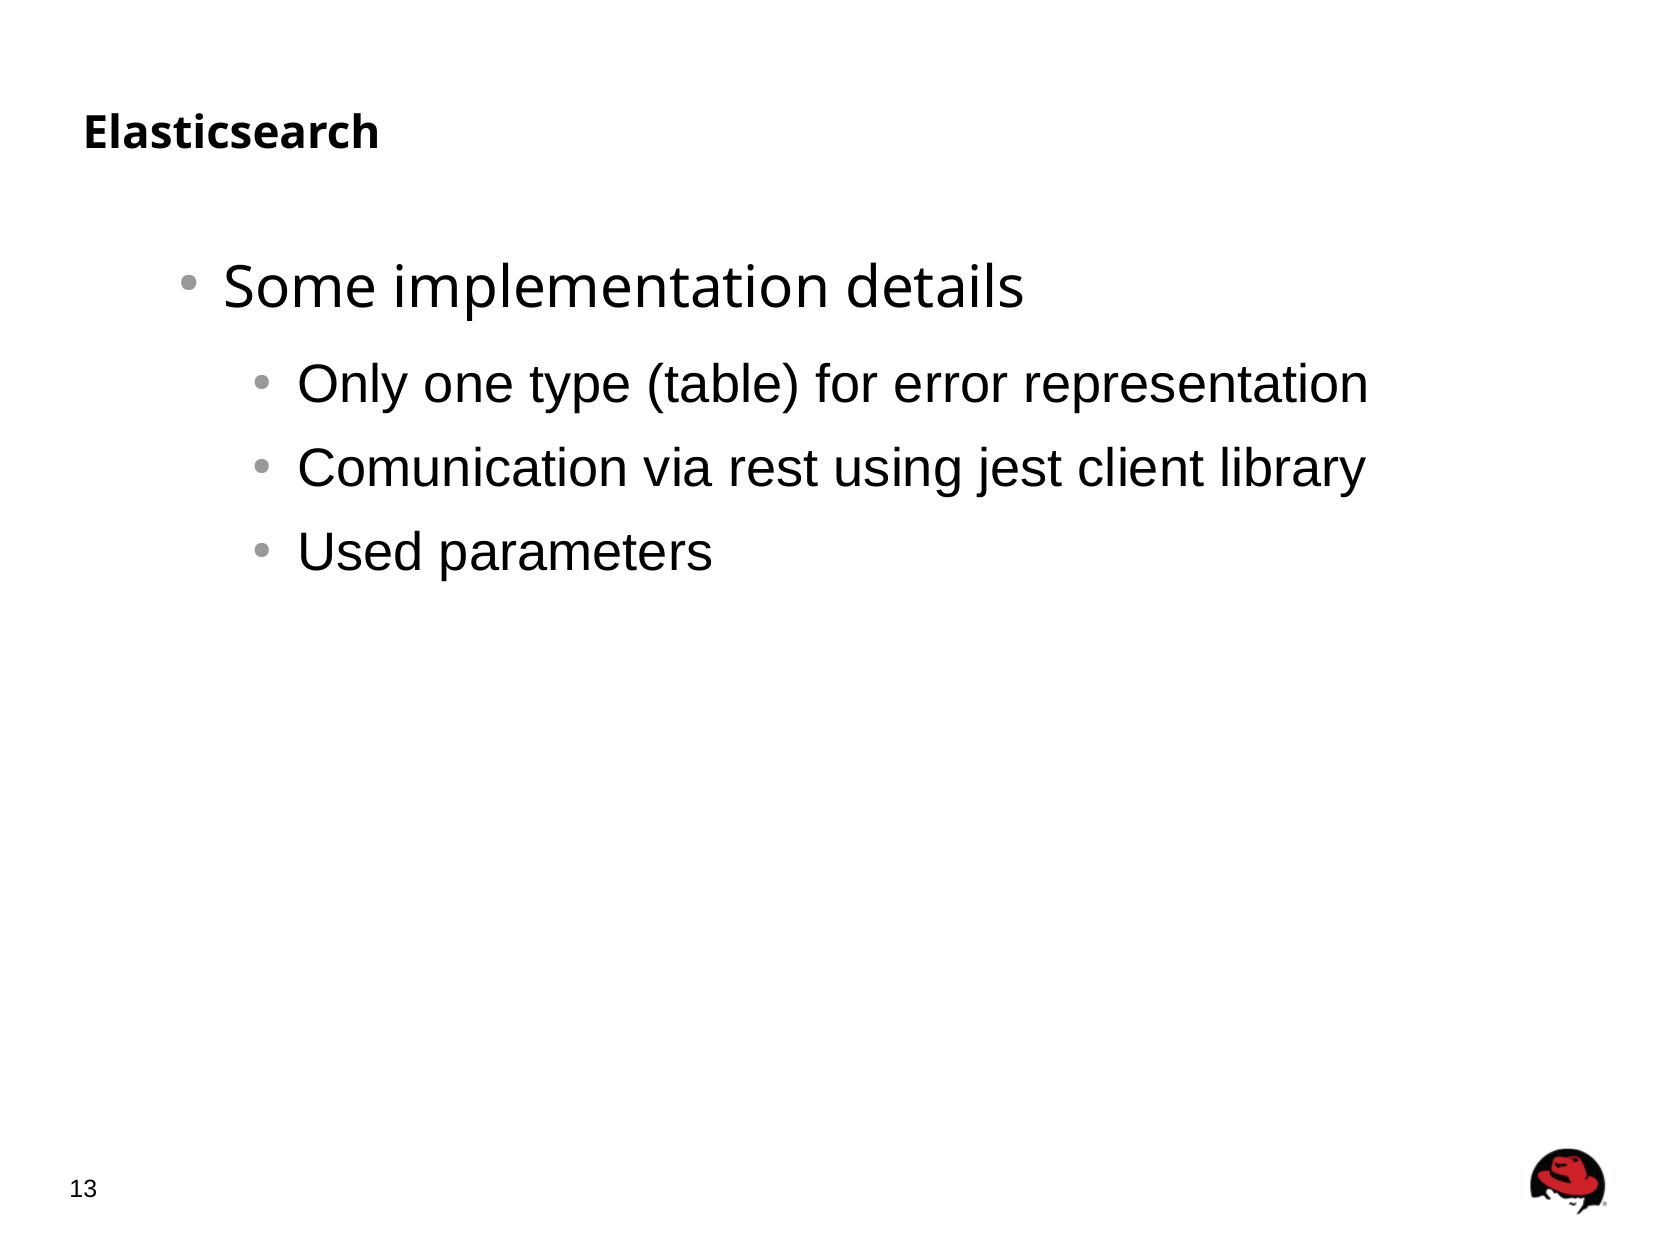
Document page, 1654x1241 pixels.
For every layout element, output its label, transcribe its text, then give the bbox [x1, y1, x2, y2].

list Some implementation details Only one type (table) for error representation Comunication via rest using jest client library Used parameters [86, 244, 1576, 1039]
picture [1529, 1146, 1613, 1224]
title Elasticsearch [82, 37, 1571, 226]
